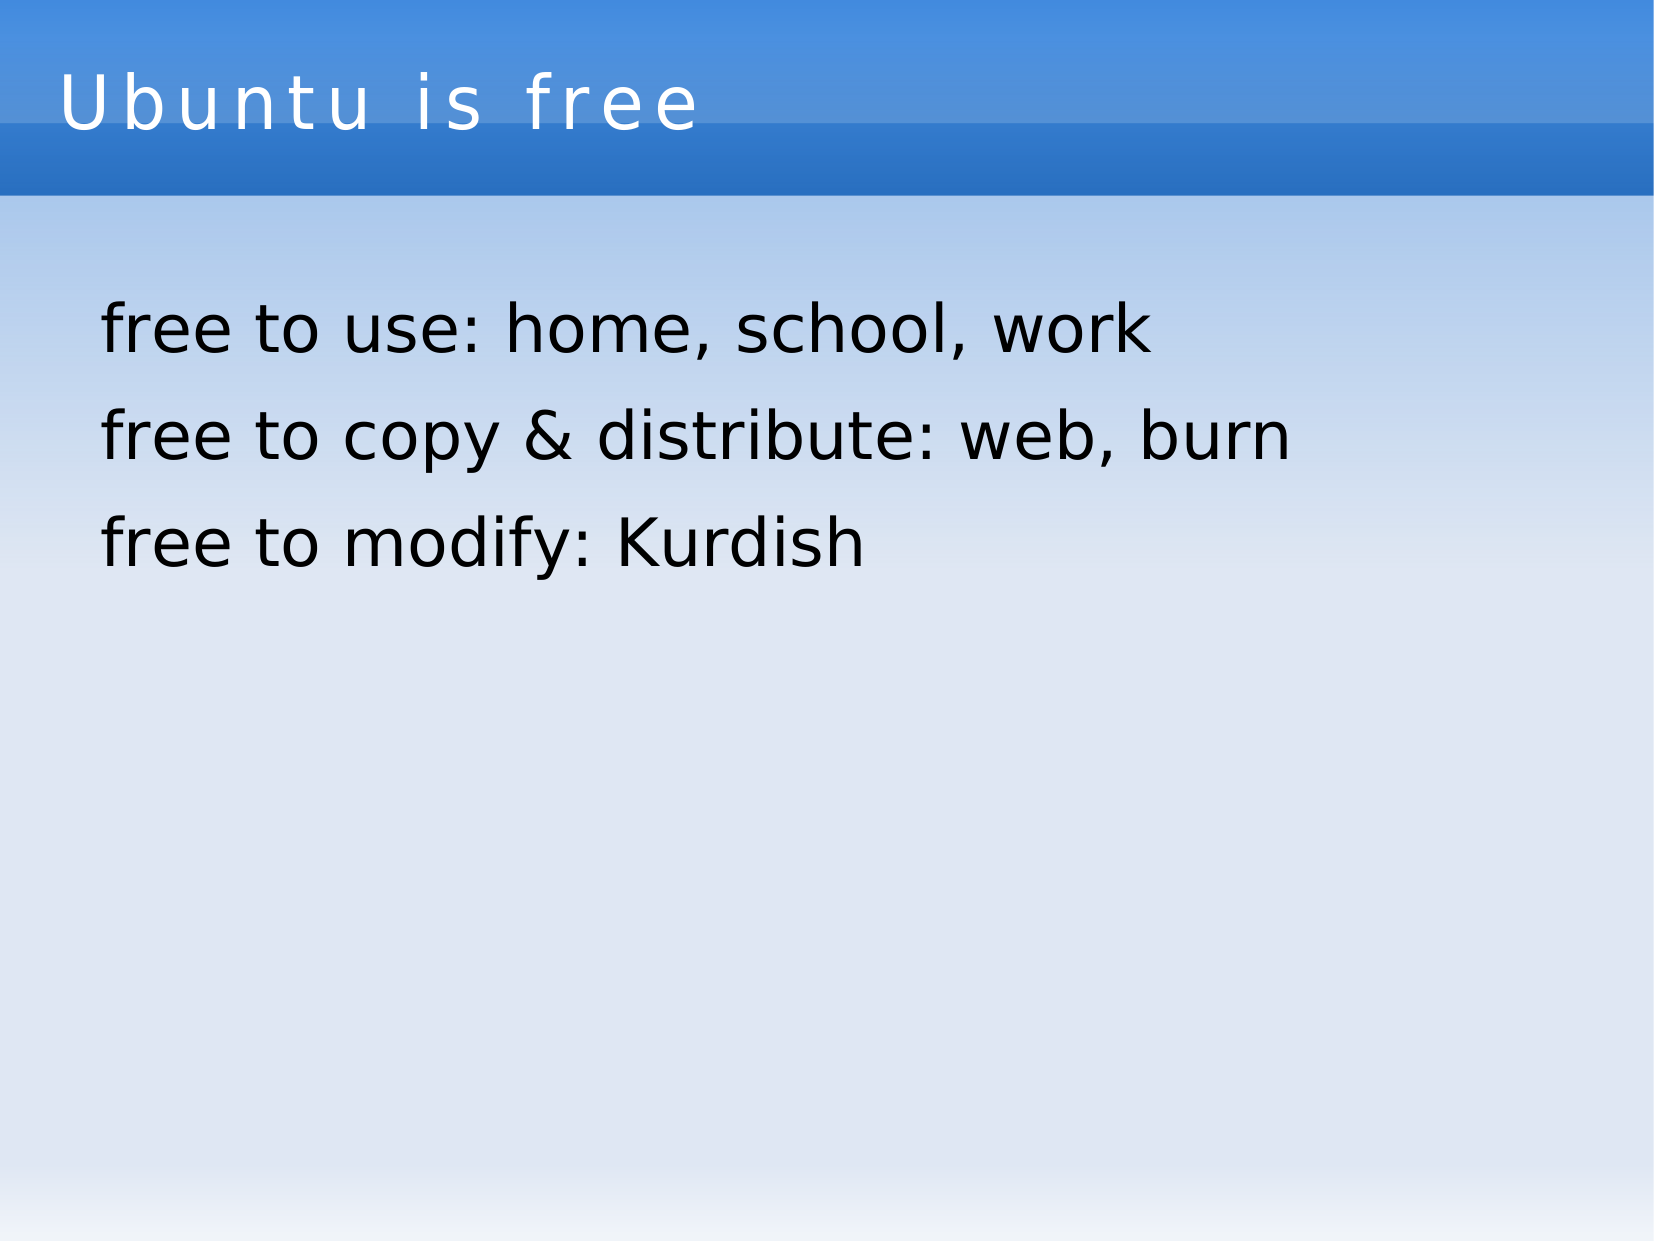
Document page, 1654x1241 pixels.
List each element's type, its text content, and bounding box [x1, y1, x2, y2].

list free to use: home, school, work free to copy & distribute: web, burn free to modify: Kurdish [82, 290, 1571, 1109]
title Ubuntu is free [59, 29, 1270, 178]
picture [0, 0, 1654, 1241]
